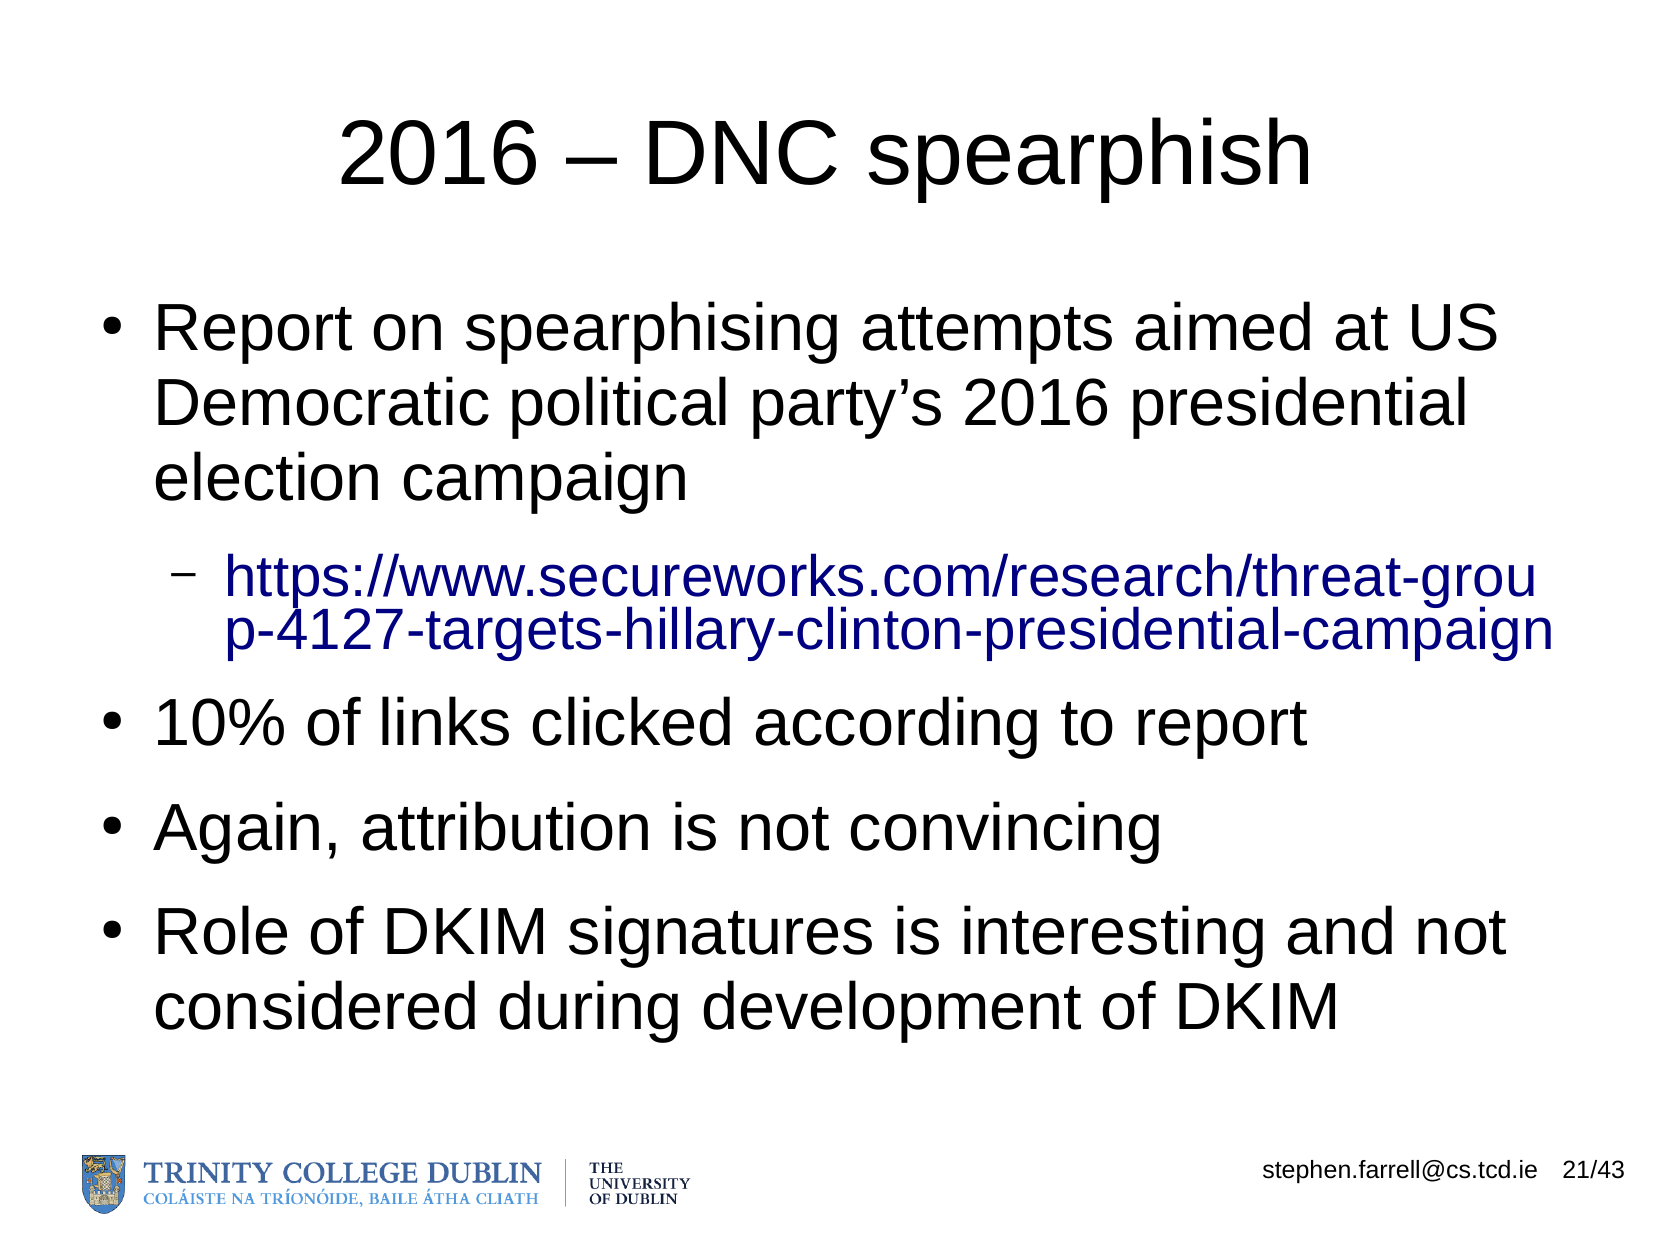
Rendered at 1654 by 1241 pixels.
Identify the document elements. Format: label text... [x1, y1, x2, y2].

list Report on spearphising attempts aimed at US Democratic political party’s 2016 presidential election campaign https://www.secureworks.com/research/threat-group-4127-targets-hillary-clinton-presidential-campaign 10% of links clicked according to report Again, attribution is not convincing Role of DKIM signatures is interesting and not considered during development of DKIM [82, 290, 1571, 1010]
picture [82, 1155, 694, 1214]
title 2016 – DNC spearphish [82, 49, 1571, 257]
